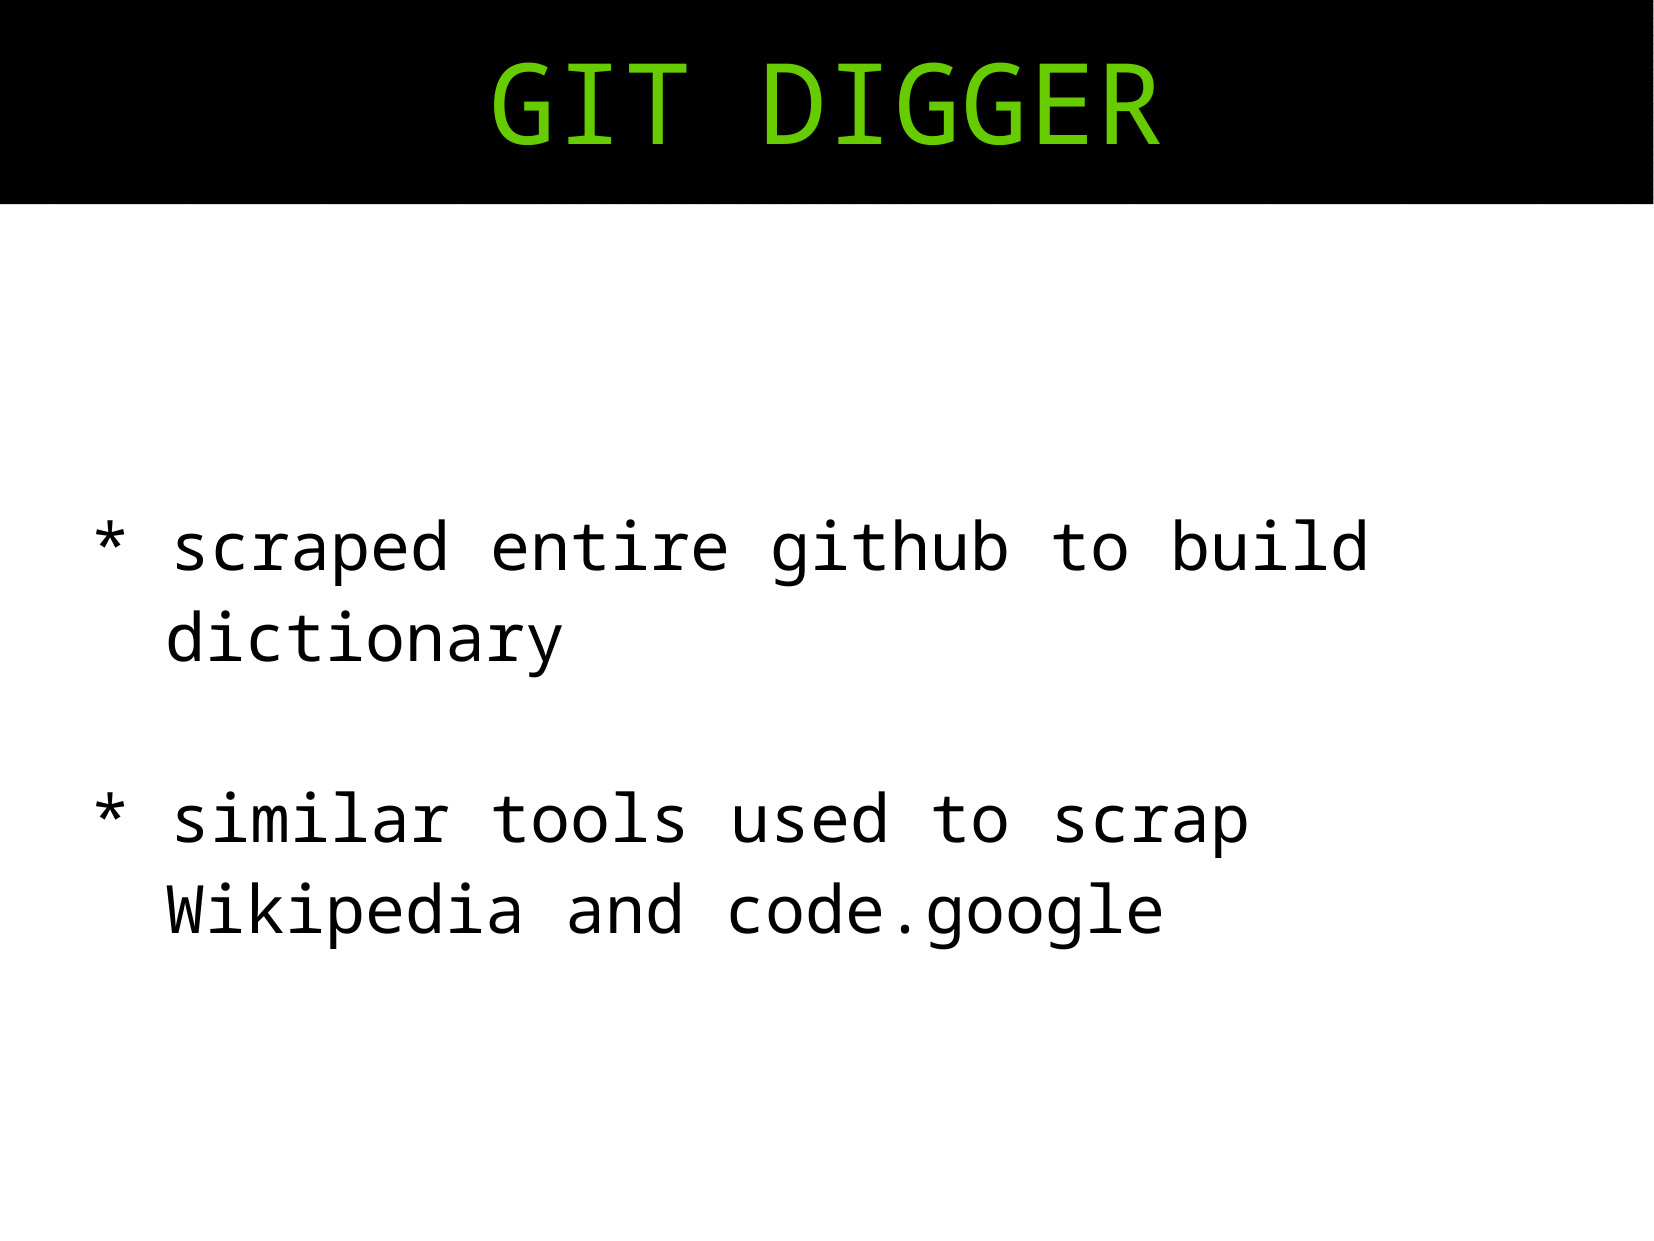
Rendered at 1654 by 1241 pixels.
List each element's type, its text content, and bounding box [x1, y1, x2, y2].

subtitle * scraped entire github to build dictionary * similar tools used to scrap Wikipedia and code.google [90, 305, 1621, 1146]
title GIT DIGGER [0, 0, 1654, 205]
